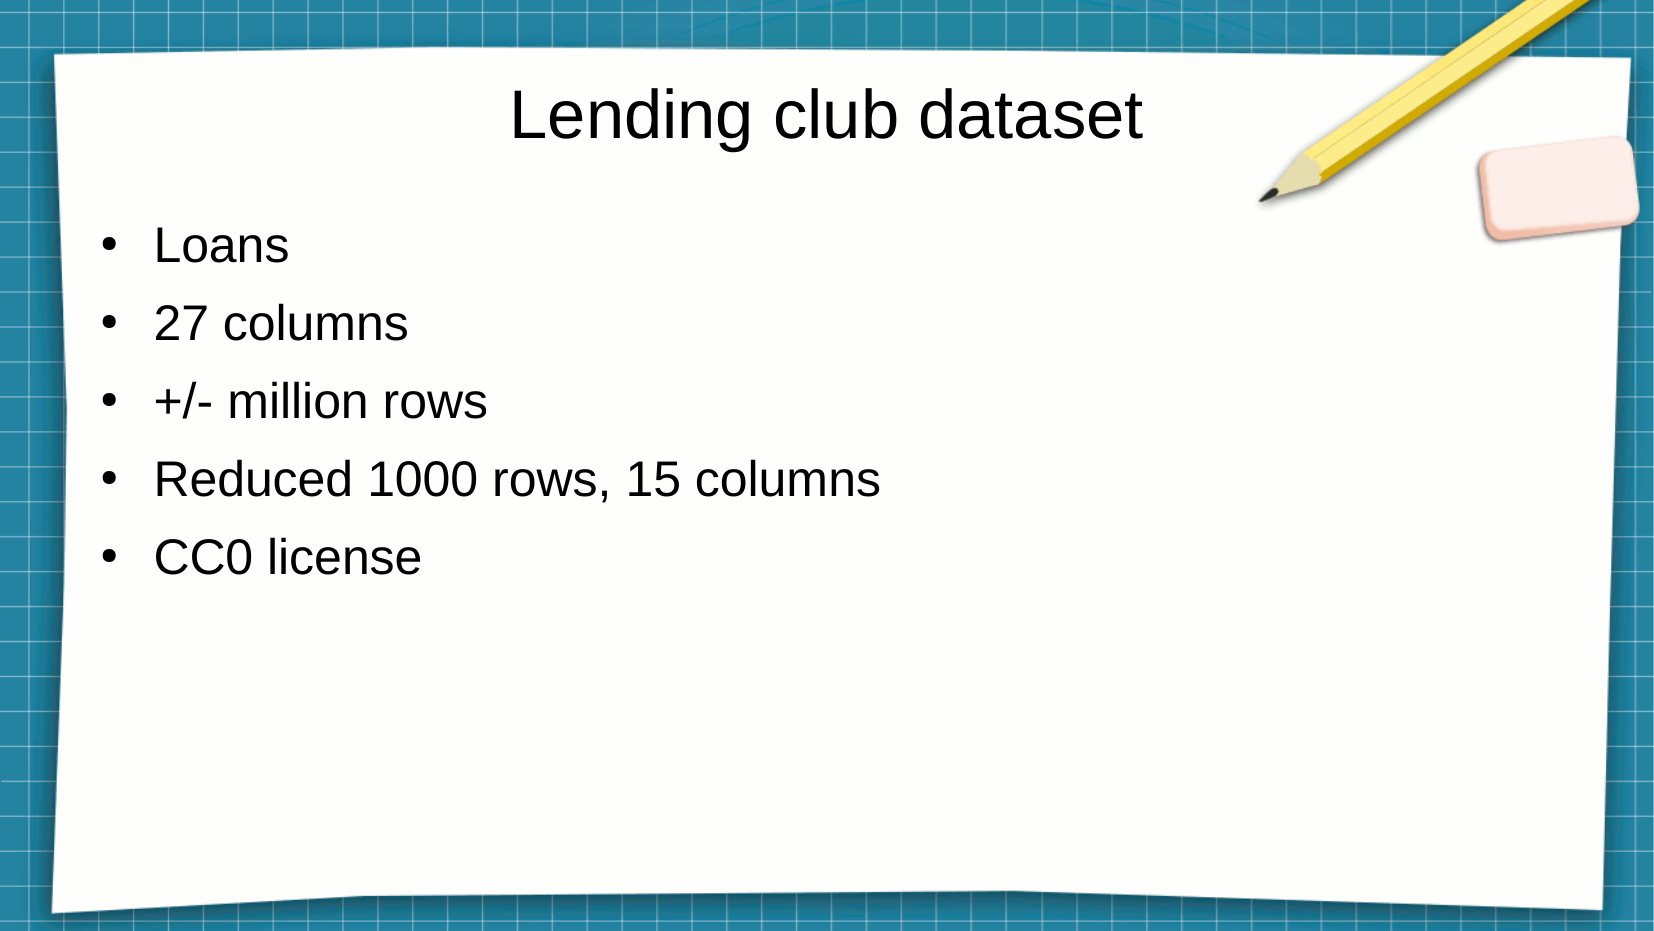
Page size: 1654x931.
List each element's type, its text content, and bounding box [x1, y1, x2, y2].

list Loans 27 columns +/- million rows Reduced 1000 rows, 15 columns CC0 license [82, 217, 1571, 758]
picture [0, 0, 1654, 931]
title Lending club dataset [82, 37, 1571, 193]
